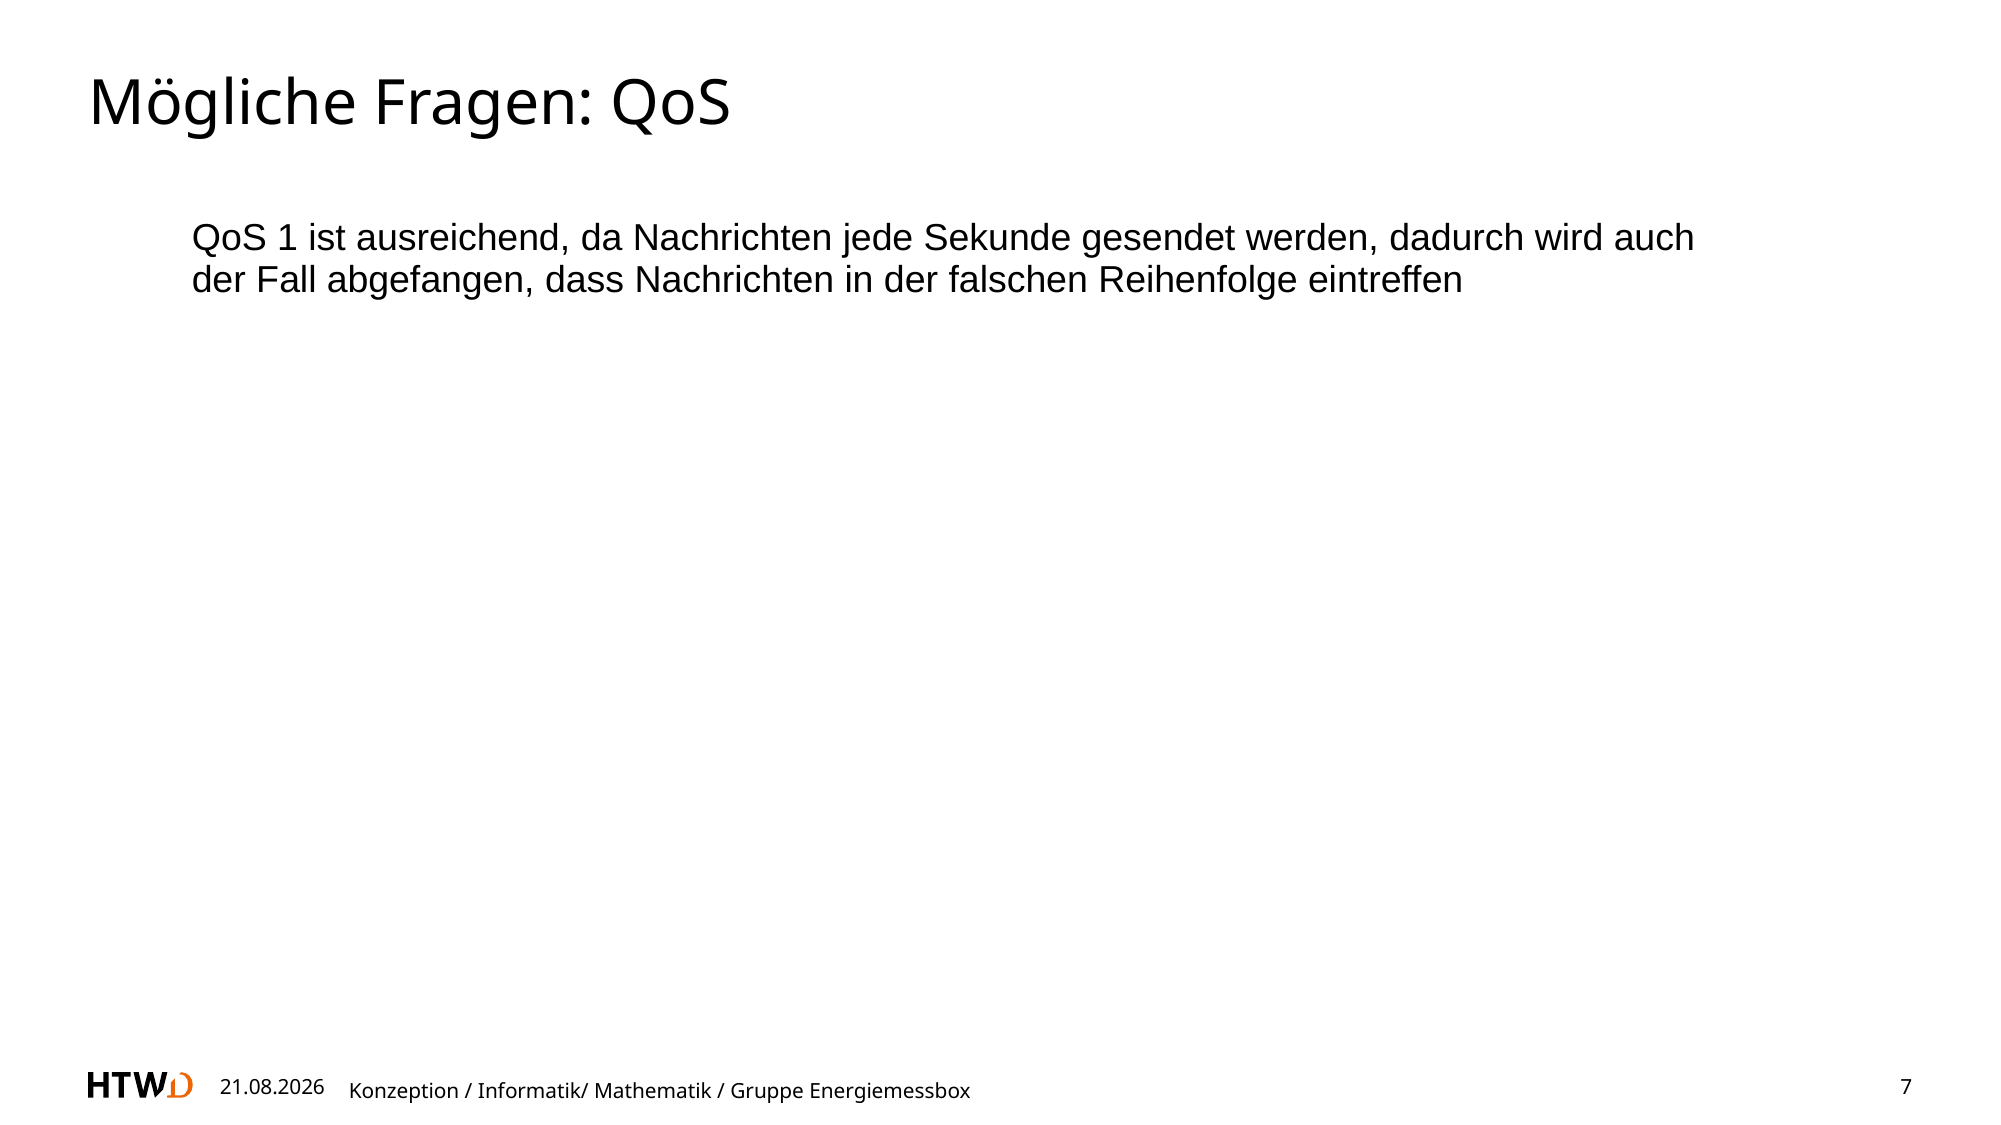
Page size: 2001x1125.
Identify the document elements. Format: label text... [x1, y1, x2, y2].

title Mögliche Fragen: QoS [88, 61, 1912, 210]
text_box QoS 1 ist ausreichend, da Nachrichten jede Sekunde gesendet werden, dadurch wird auch der Fall abgefangen, dass Nachrichten in der falschen Reihenfolge eintreffen [177, 209, 1772, 945]
text_box Konzeption / Informatik/ Mathematik / Gruppe Energiemessbox [348, 1073, 1767, 1104]
